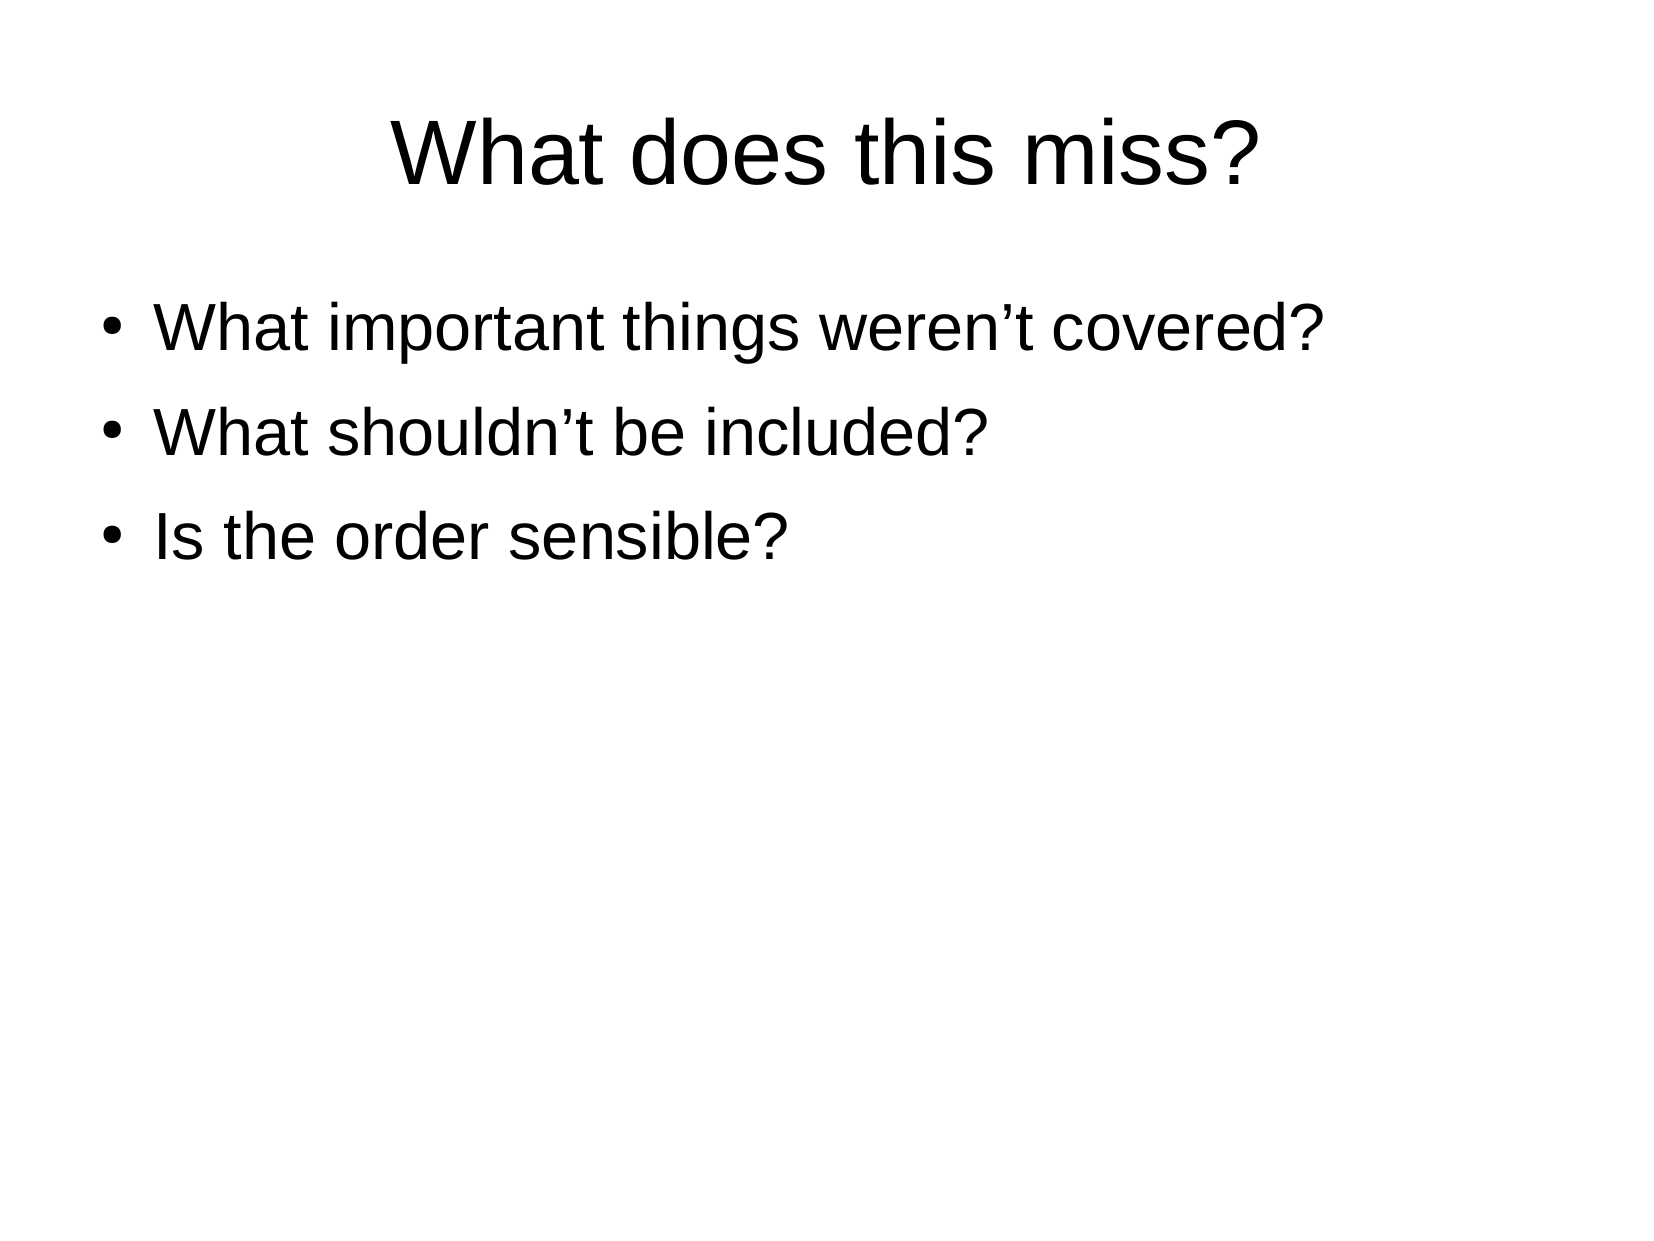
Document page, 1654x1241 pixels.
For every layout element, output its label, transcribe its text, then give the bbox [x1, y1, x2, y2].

list What important things weren’t covered? What shouldn’t be included? Is the order sensible? [82, 290, 1571, 1010]
title What does this miss? [82, 49, 1571, 257]
